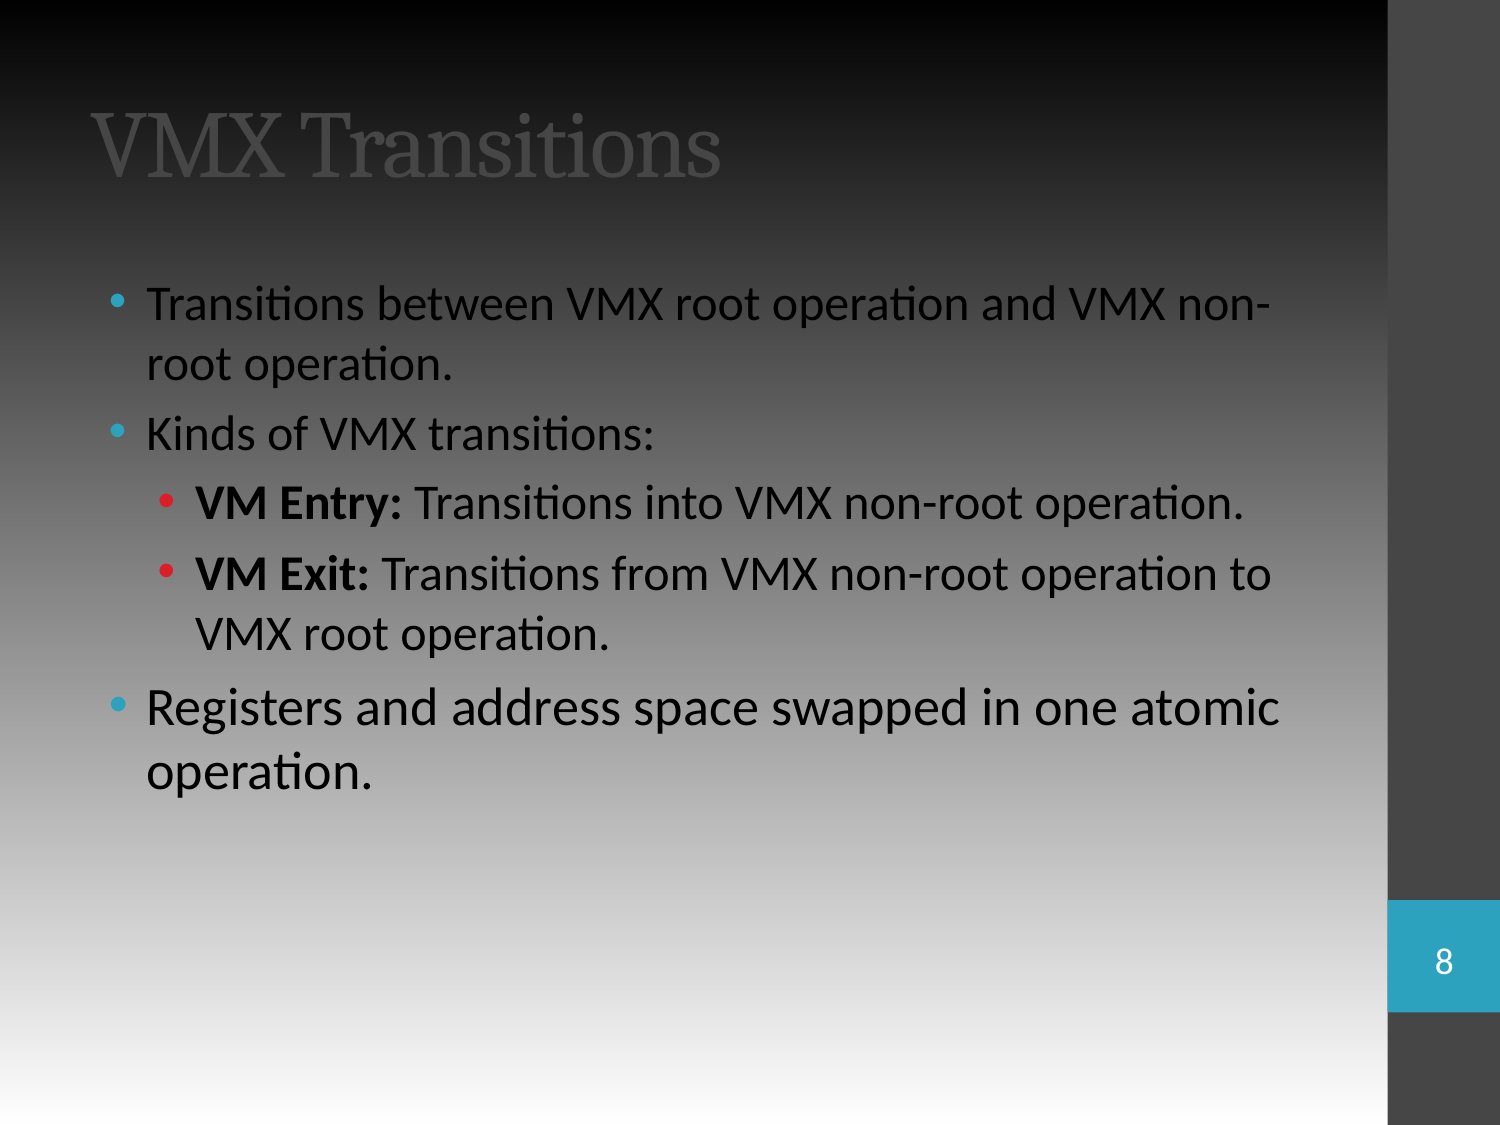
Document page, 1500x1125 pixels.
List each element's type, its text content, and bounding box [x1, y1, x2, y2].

slide_number <numéro> [1399, 926, 1490, 992]
title VMX Transitions [75, 45, 1325, 233]
list Transitions between VMX root operation and VMX non-root operation. Kinds of VMX transitions: VM Entry: Transitions into VMX non-root operation. VM Exit: Transitions from VMX non-root operation to VMX root operation. Registers and address space swapped in one atomic operation. [75, 262, 1325, 1050]
